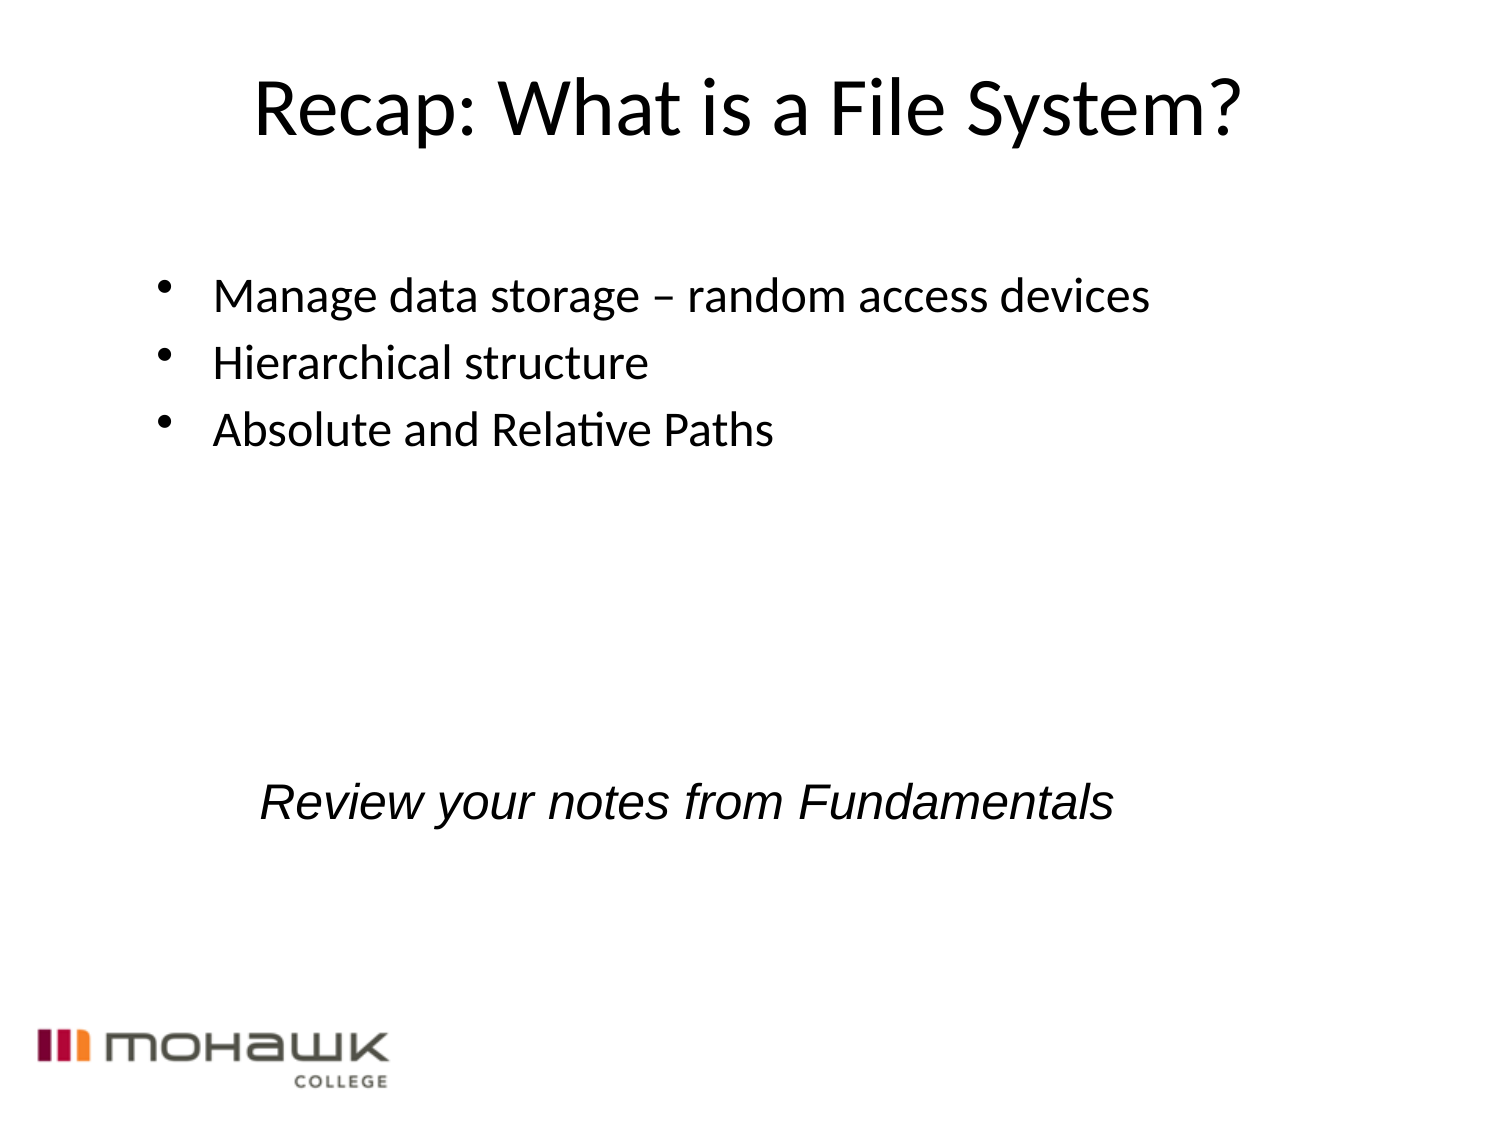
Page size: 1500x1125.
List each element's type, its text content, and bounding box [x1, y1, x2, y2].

title Recap: What is a File System? [75, 45, 1425, 233]
text_box Review your notes from Fundamentals [244, 762, 1130, 898]
list Manage data storage – random access devices Hierarchical structure Absolute and Relative Paths [141, 261, 1418, 662]
picture [5, 1000, 422, 1118]
